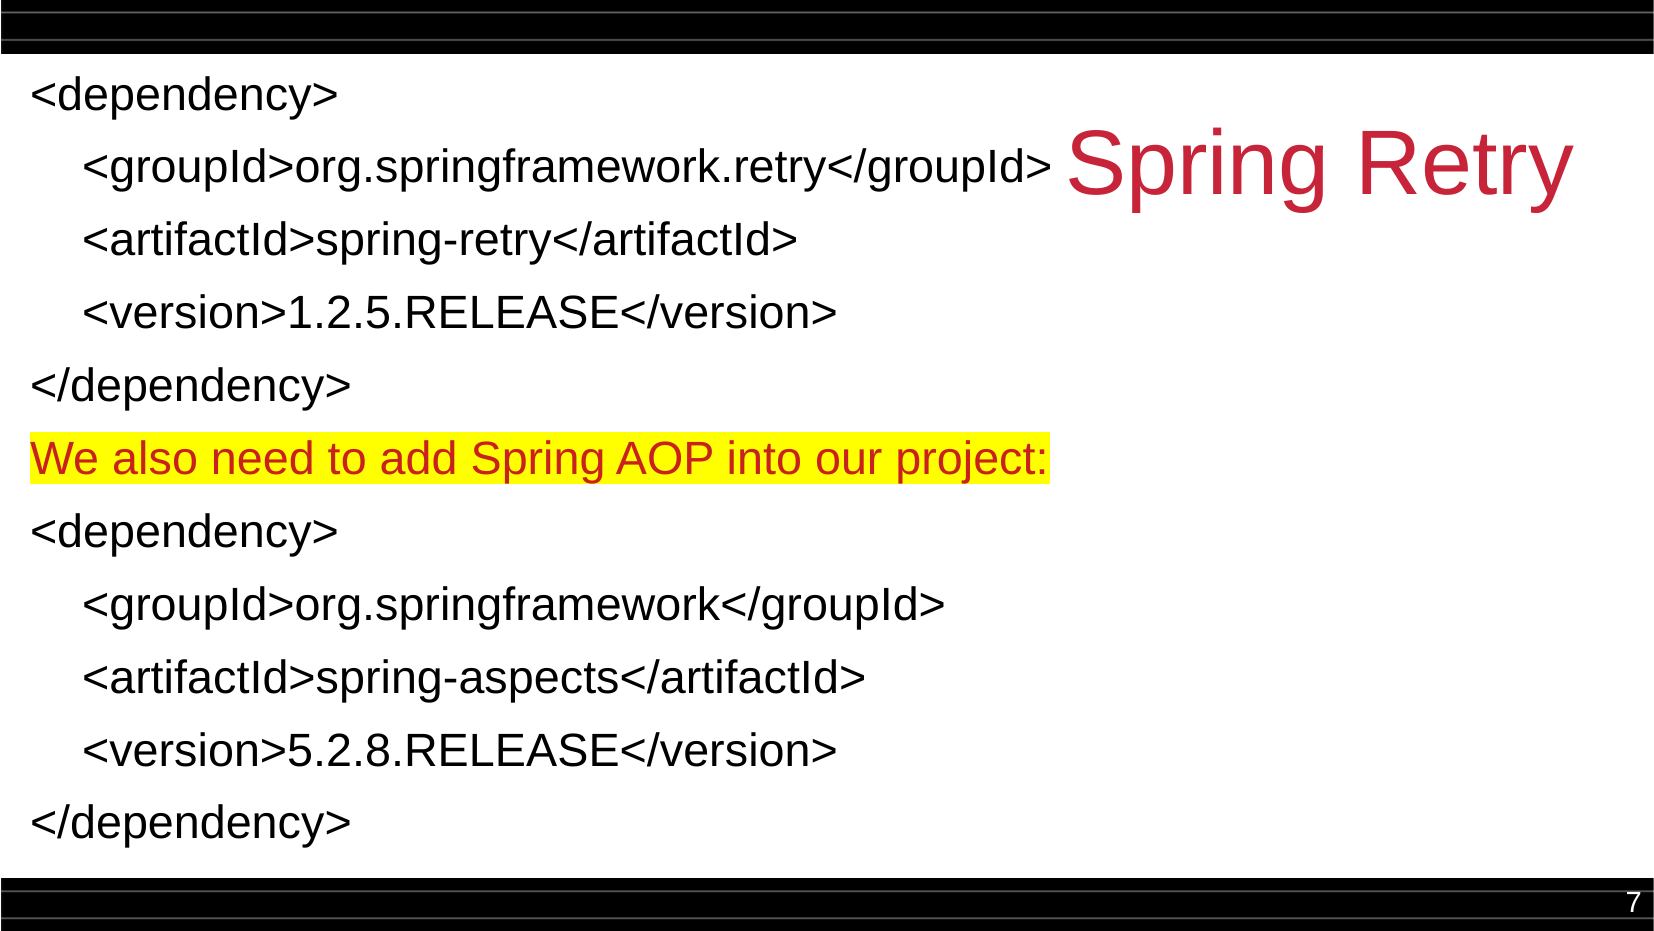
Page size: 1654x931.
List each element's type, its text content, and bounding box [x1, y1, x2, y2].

picture [1, 878, 1654, 931]
list <dependency> <groupId>org.springframework.retry</groupId> <artifactId>spring-retry</artifactId> <version>1.2.5.RELEASE</version> </dependency> We also need to add Spring AOP into our project: <dependency> <groupId>org.springframework</groupId> <artifactId>spring-aspects</artifactId> <version>5.2.8.RELEASE</version> </dependency> [30, 67, 1546, 851]
picture [1, 0, 1654, 54]
title Spring Retry [1065, 60, 1636, 266]
